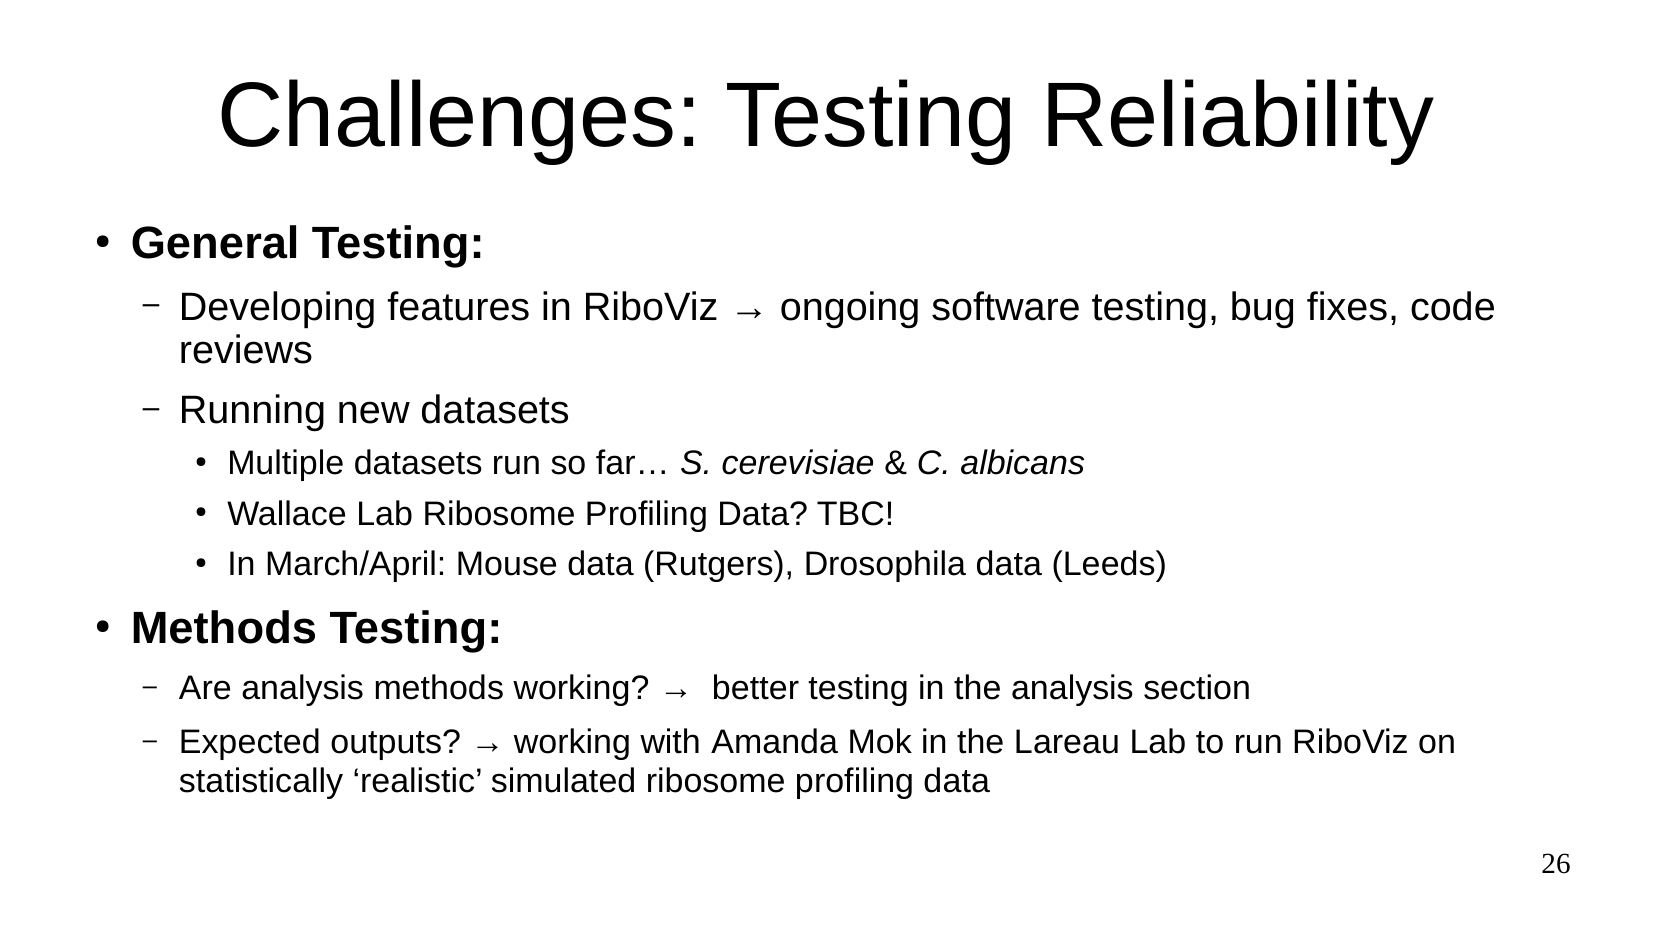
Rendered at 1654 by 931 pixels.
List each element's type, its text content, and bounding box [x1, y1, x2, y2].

list General Testing: Developing features in RiboViz → ongoing software testing, bug fixes, code reviews Running new datasets Multiple datasets run so far… S. cerevisiae & C. albicans Wallace Lab Ribosome Profiling Data? TBC! In March/April: Mouse data (Rutgers), Drosophila data (Leeds) Methods Testing: Are analysis methods working? → better testing in the analysis section Expected outputs? → working with Amanda Mok in the Lareau Lab to run RiboViz on statistically ‘realistic’ simulated ribosome profiling data [82, 217, 1571, 804]
title Challenges: Testing Reliability [82, 37, 1571, 193]
